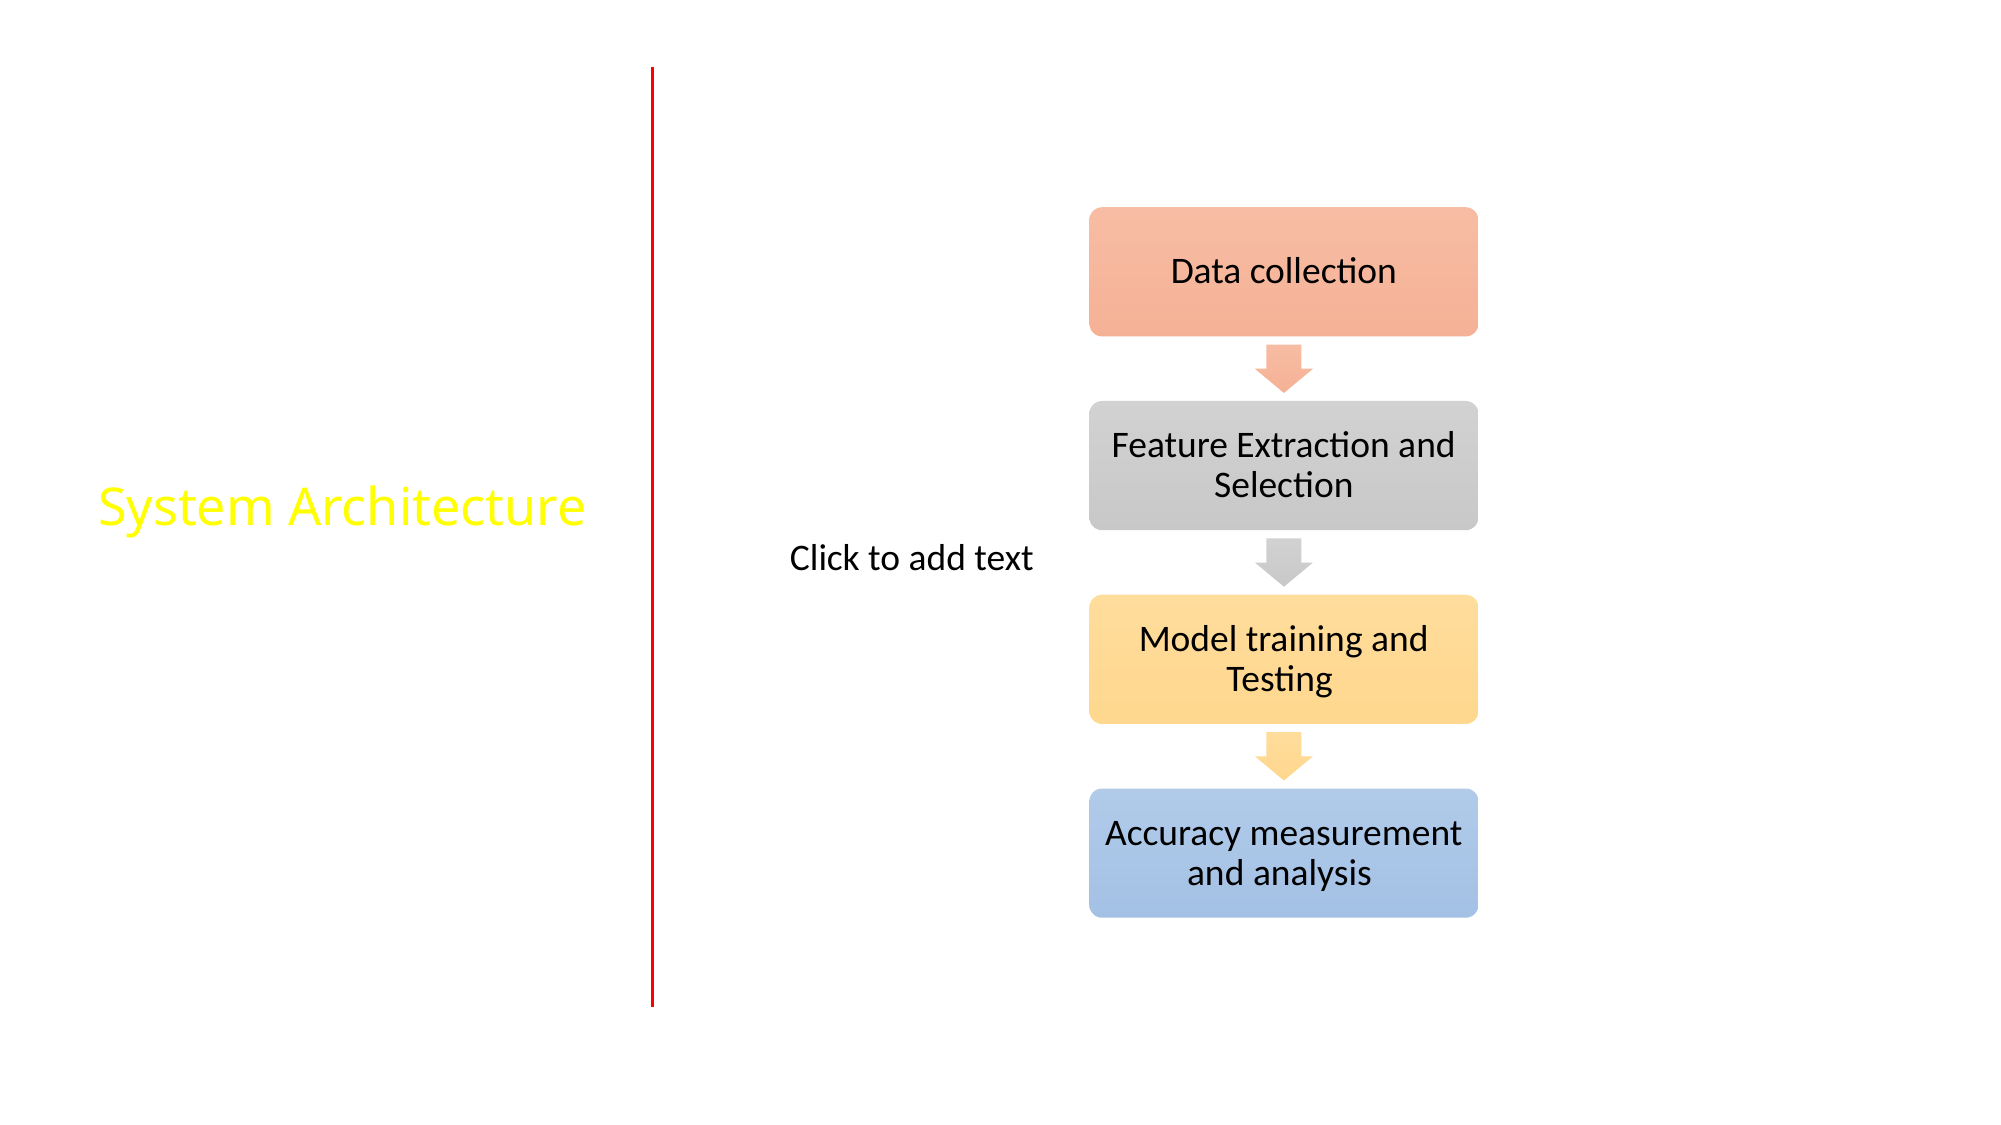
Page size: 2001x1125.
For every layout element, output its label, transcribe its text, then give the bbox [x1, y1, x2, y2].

text_box [1254, 344, 1314, 393]
text_box Feature Extraction and Selection [1089, 400, 1479, 531]
text_box Data collection [1089, 207, 1479, 337]
text_box [1254, 538, 1314, 587]
text_box [1254, 732, 1314, 781]
text_box Click to add text [774, 525, 1225, 586]
text_box System Architecture [48, 465, 637, 608]
text_box Model training and Testing [1089, 594, 1479, 724]
text_box Accuracy measurement and analysis [1089, 788, 1479, 918]
